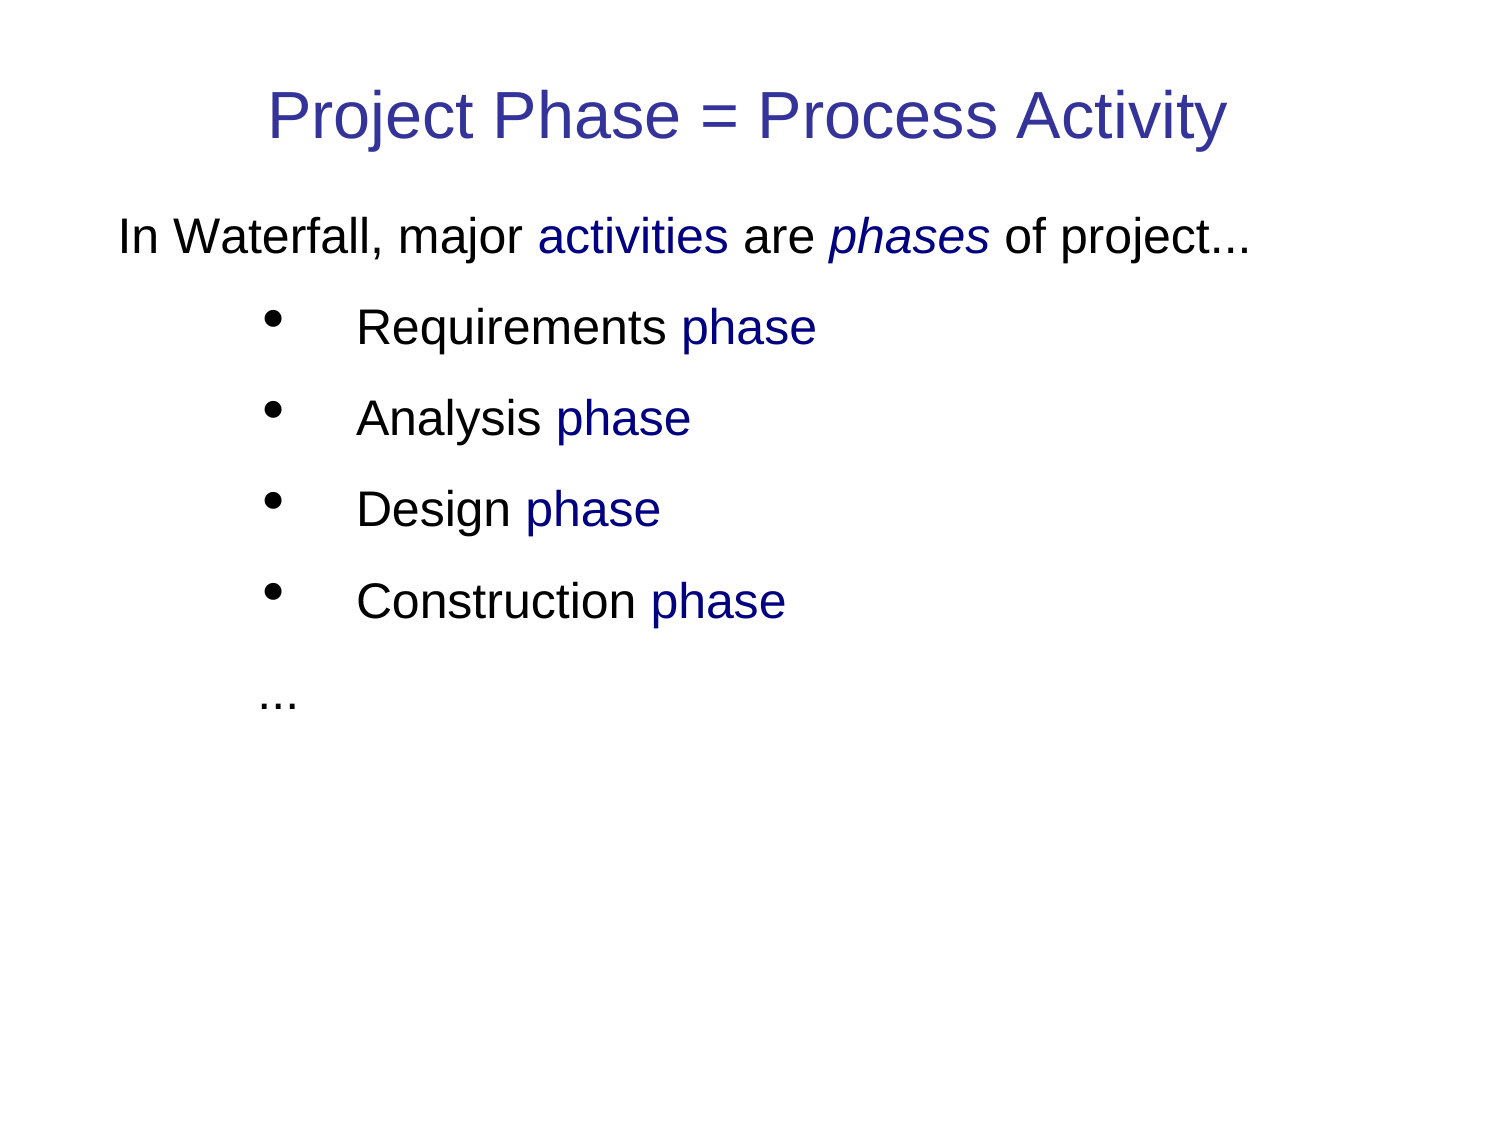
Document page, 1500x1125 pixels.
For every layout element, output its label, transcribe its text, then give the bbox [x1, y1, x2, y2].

title Project Phase = Process Activity [100, 42, 1397, 182]
list In Waterfall, major activities are phases of project... Requirements phase Analysis phase Design phase Construction phase ... [100, 195, 1397, 1021]
